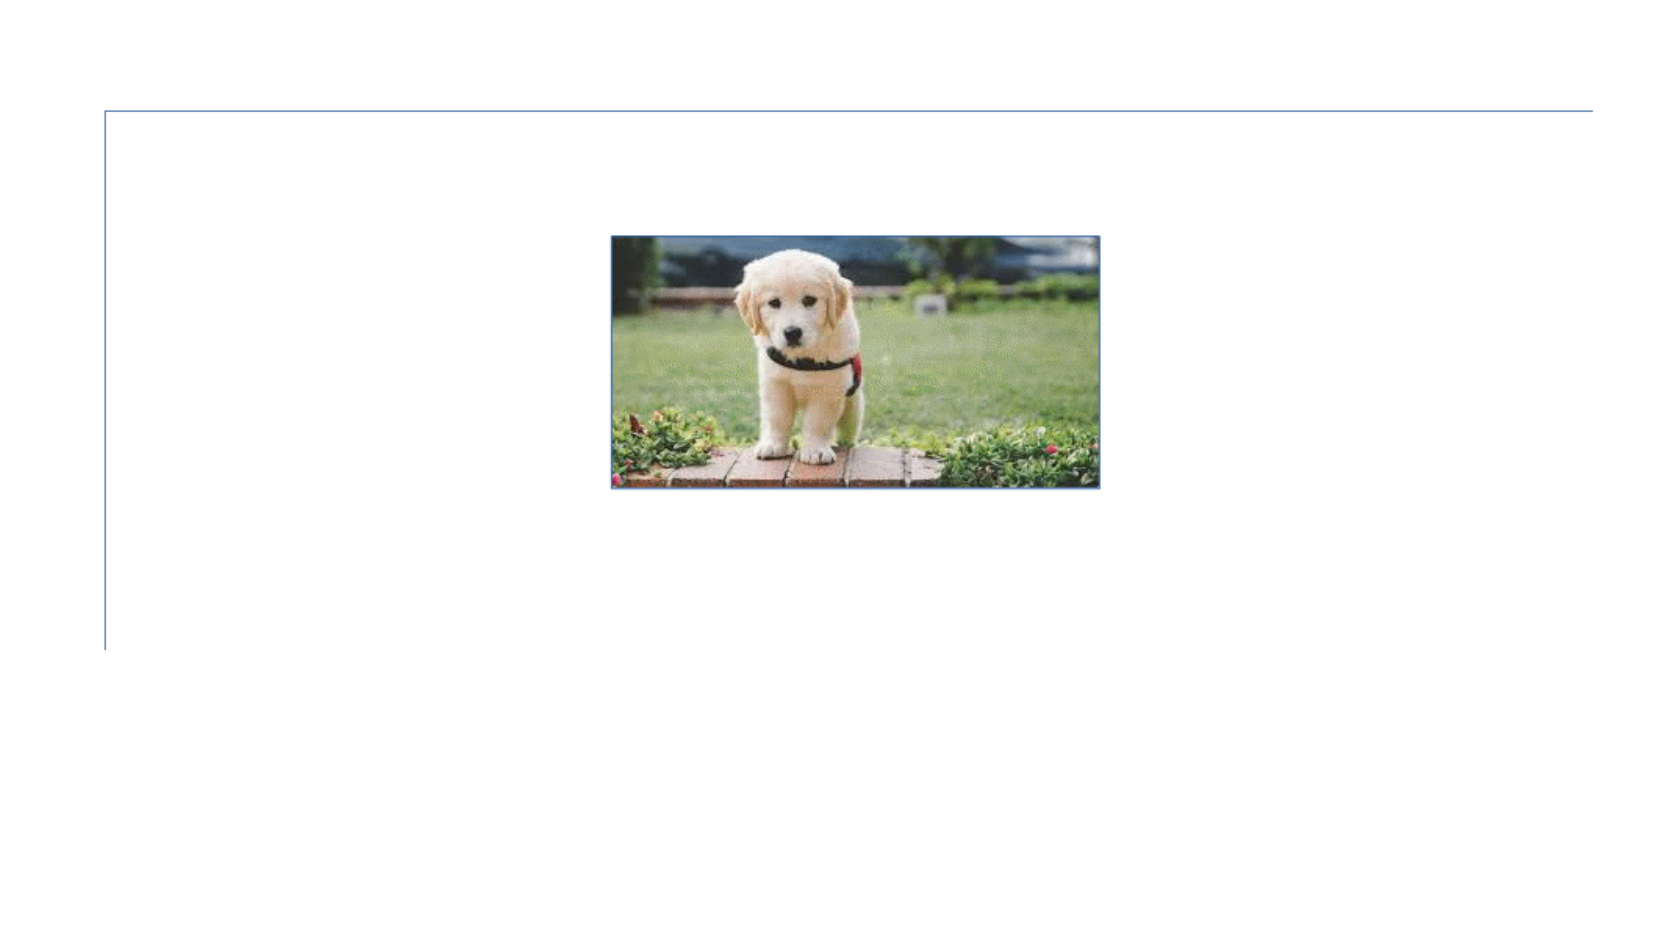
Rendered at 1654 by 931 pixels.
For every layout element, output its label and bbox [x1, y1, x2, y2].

picture [103, 87, 1595, 674]
